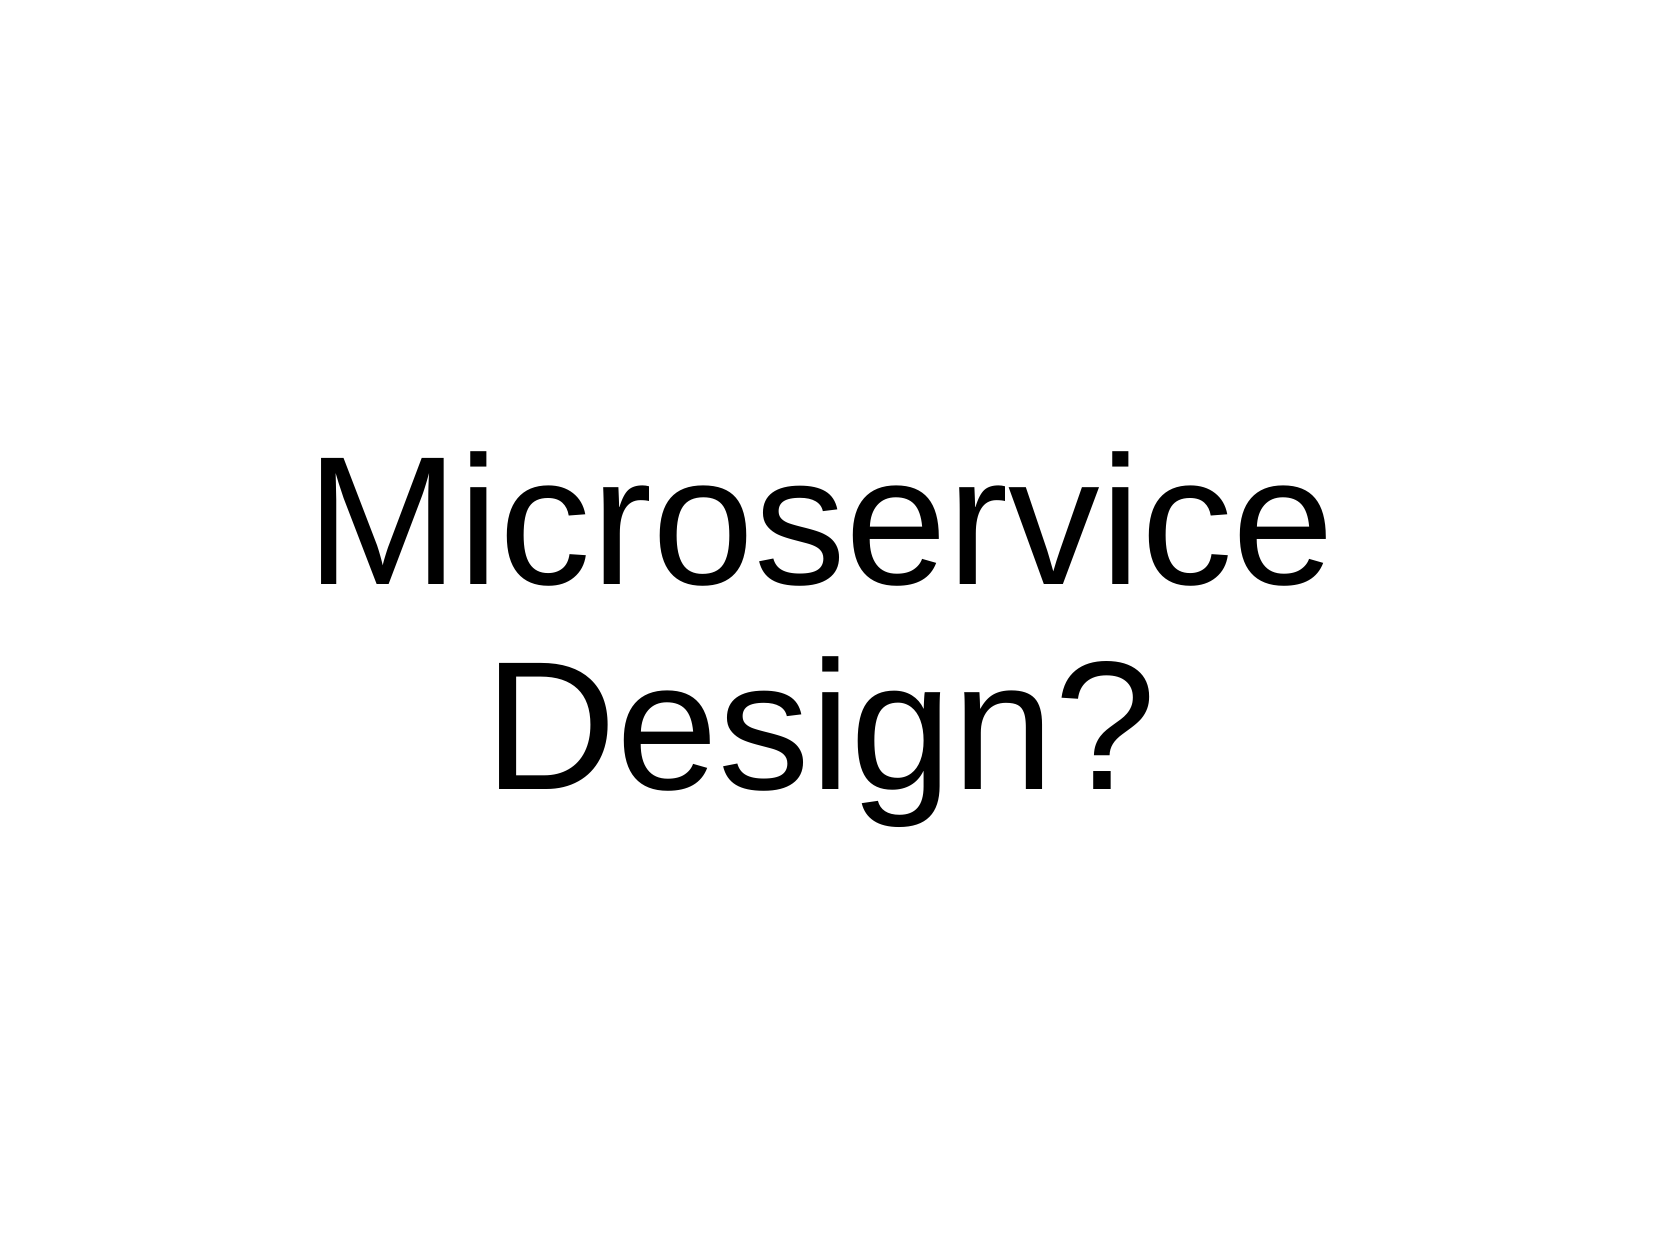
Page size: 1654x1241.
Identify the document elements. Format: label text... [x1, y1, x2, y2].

text_box Microservice Design? [76, 206, 1565, 1042]
